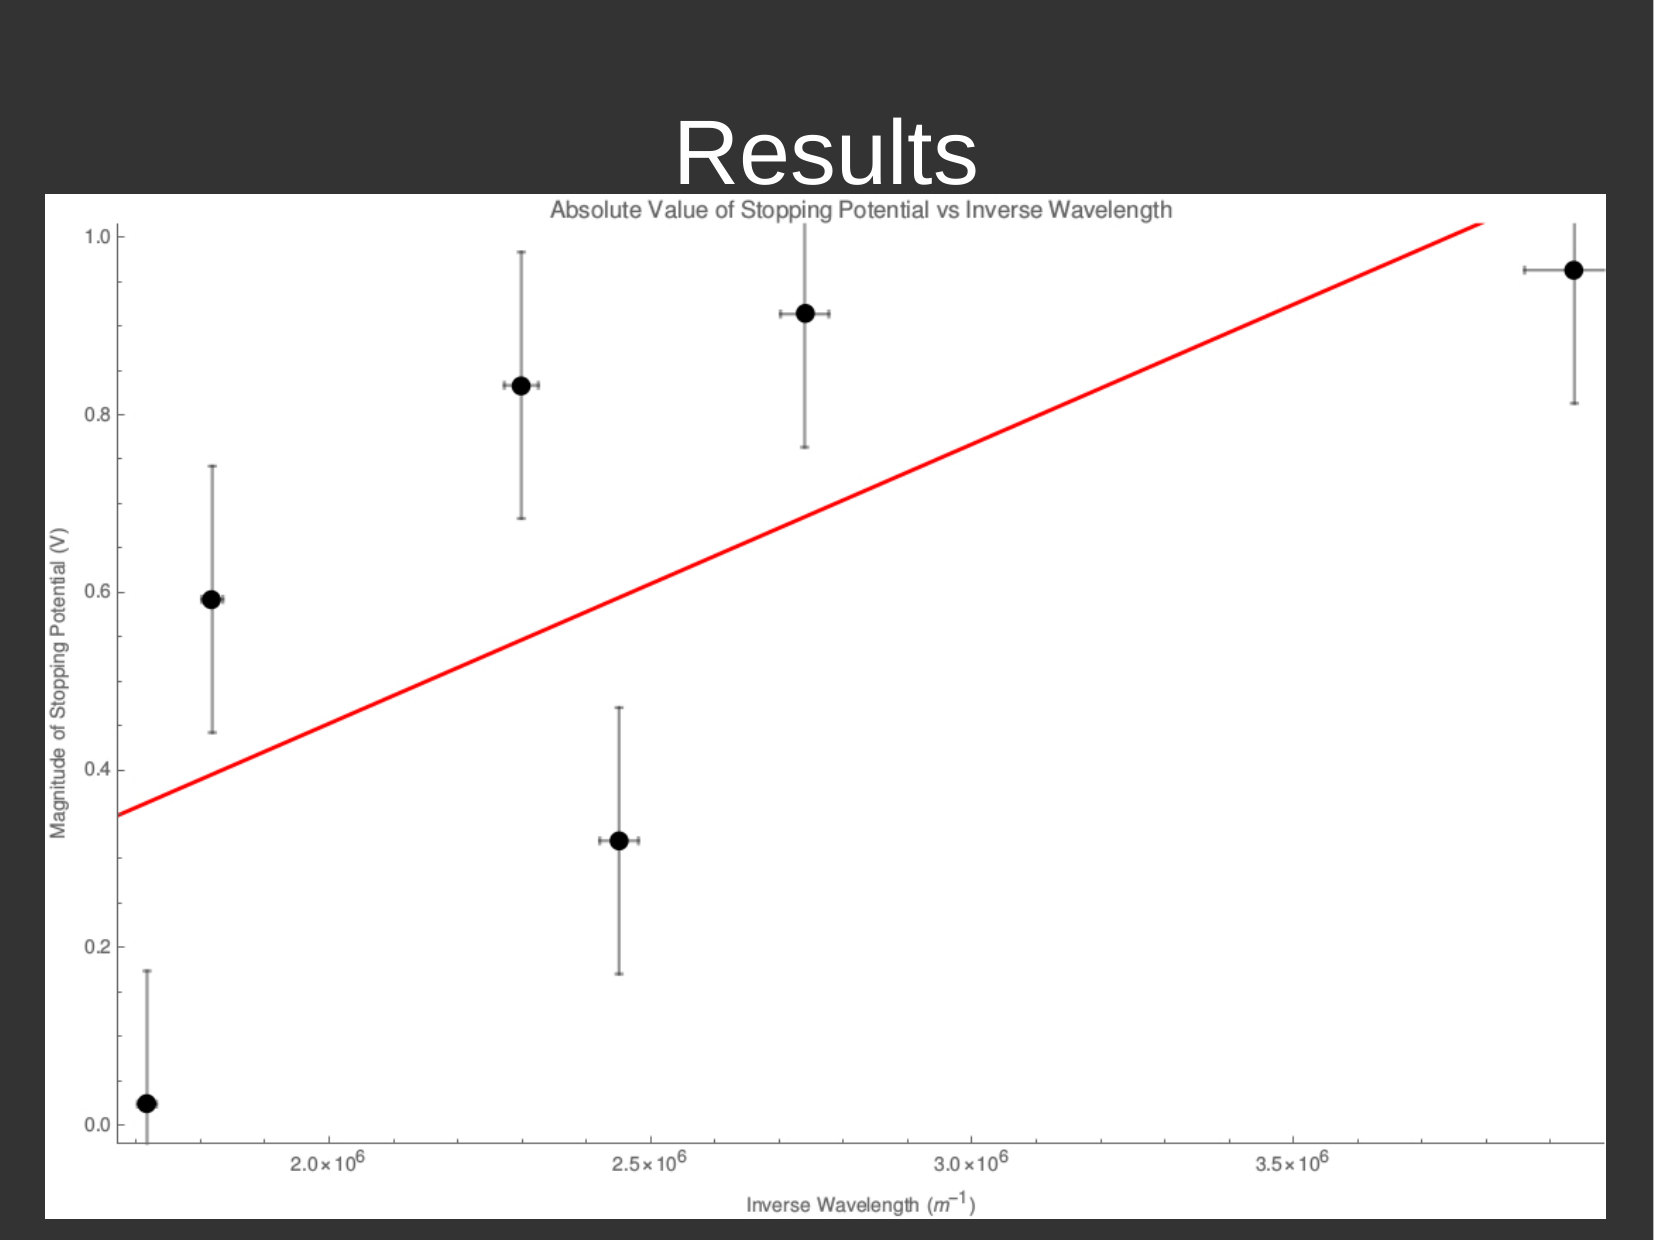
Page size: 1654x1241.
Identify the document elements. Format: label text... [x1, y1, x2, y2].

title Results [82, 49, 1571, 194]
picture [45, 194, 1606, 1219]
